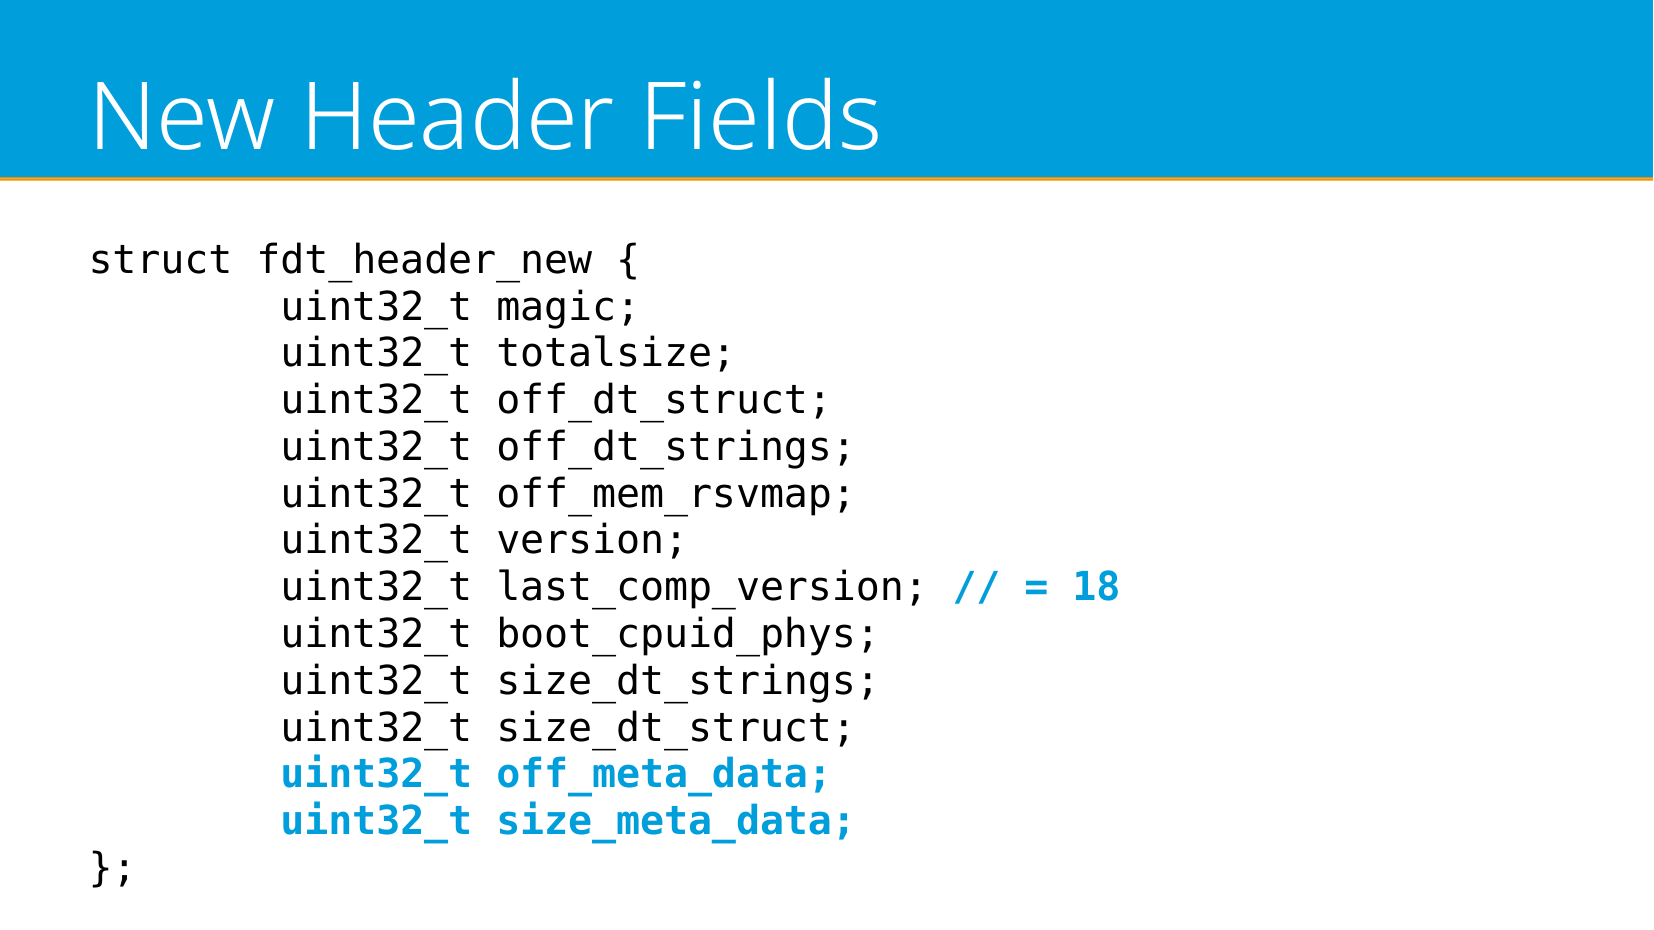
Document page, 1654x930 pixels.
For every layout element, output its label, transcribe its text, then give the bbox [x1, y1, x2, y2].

list struct fdt_header_new { uint32_t magic; uint32_t totalsize; uint32_t off_dt_struct; uint32_t off_dt_strings; uint32_t off_mem_rsvmap; uint32_t version; uint32_t last_comp_version; // = 18 uint32_t boot_cpuid_phys; uint32_t size_dt_strings; uint32_t size_dt_struct; uint32_t off_meta_data; uint32_t size_meta_data; }; [88, 236, 1565, 893]
title New Header Fields [88, 14, 1565, 178]
